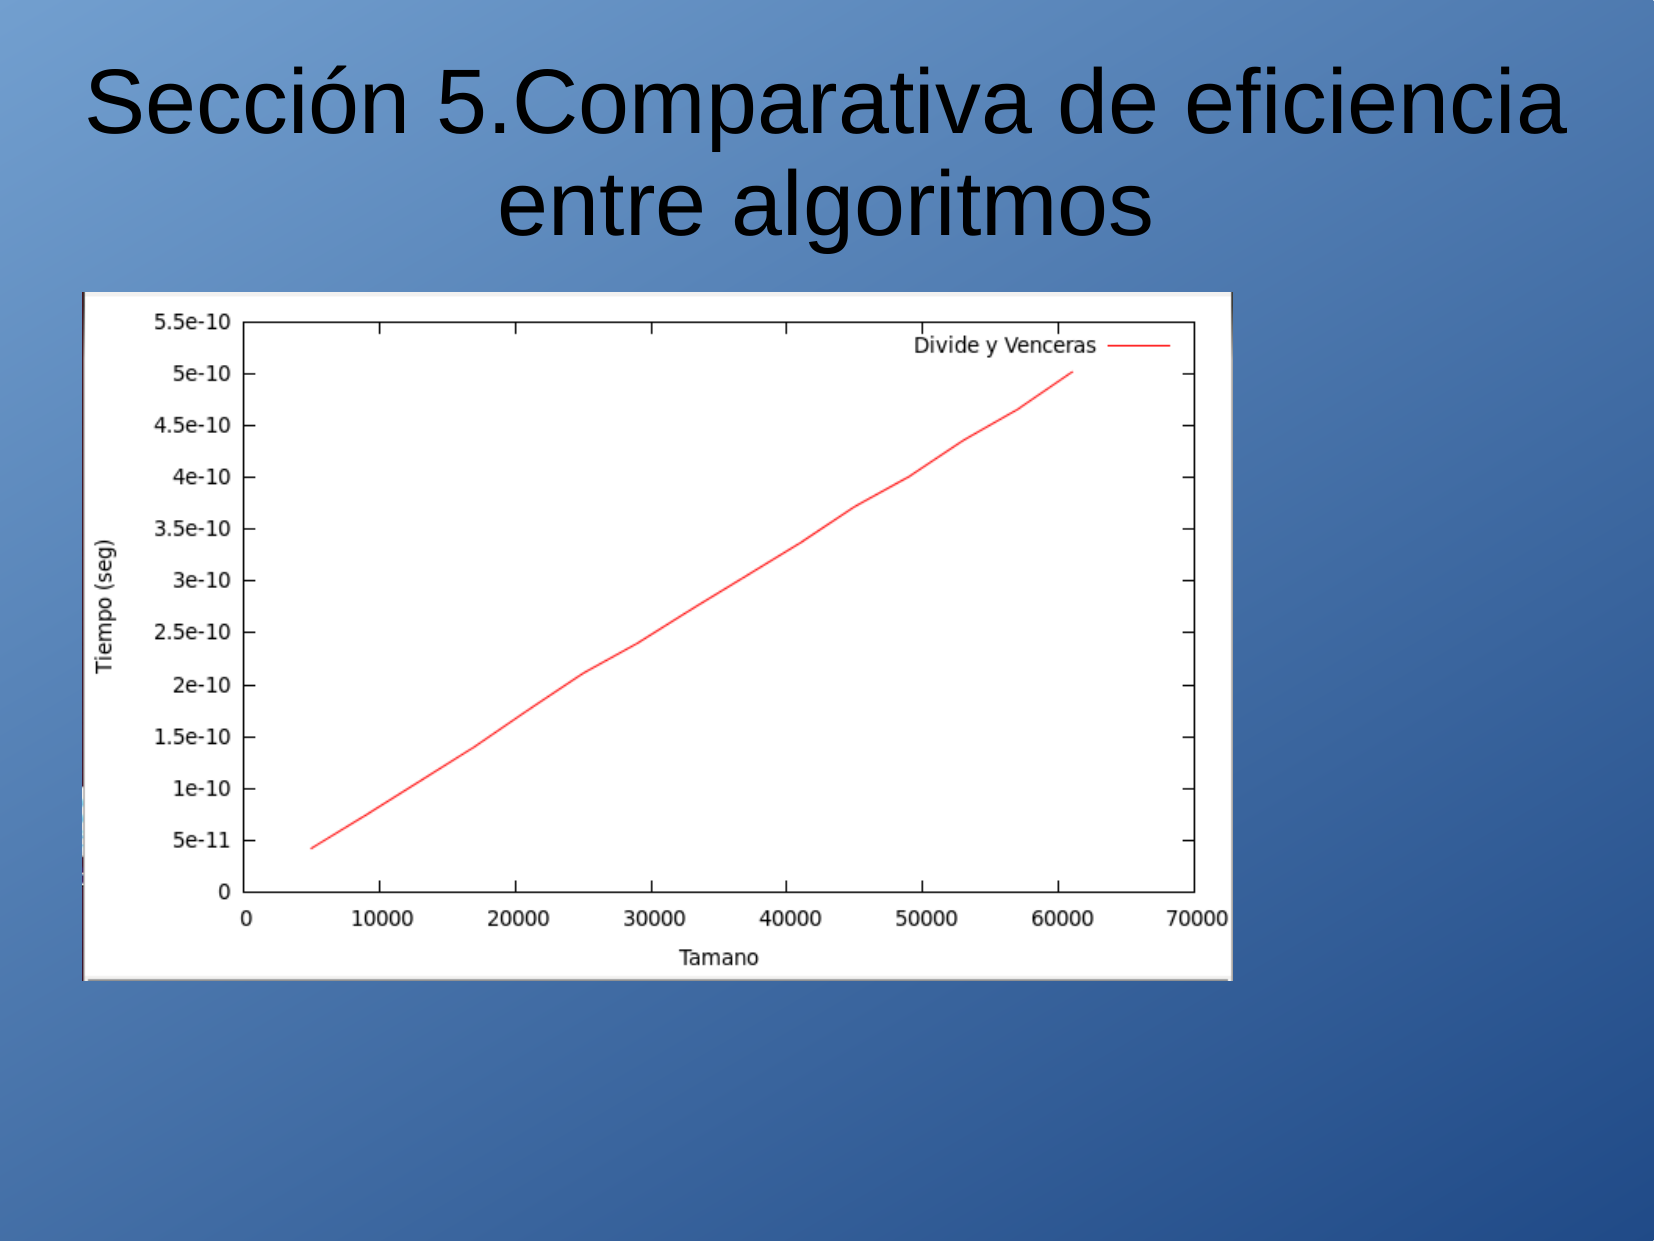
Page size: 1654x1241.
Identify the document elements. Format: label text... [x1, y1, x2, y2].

title Sección 5.Comparativa de eficiencia entre algoritmos [82, 49, 1571, 257]
picture [82, 292, 1233, 981]
